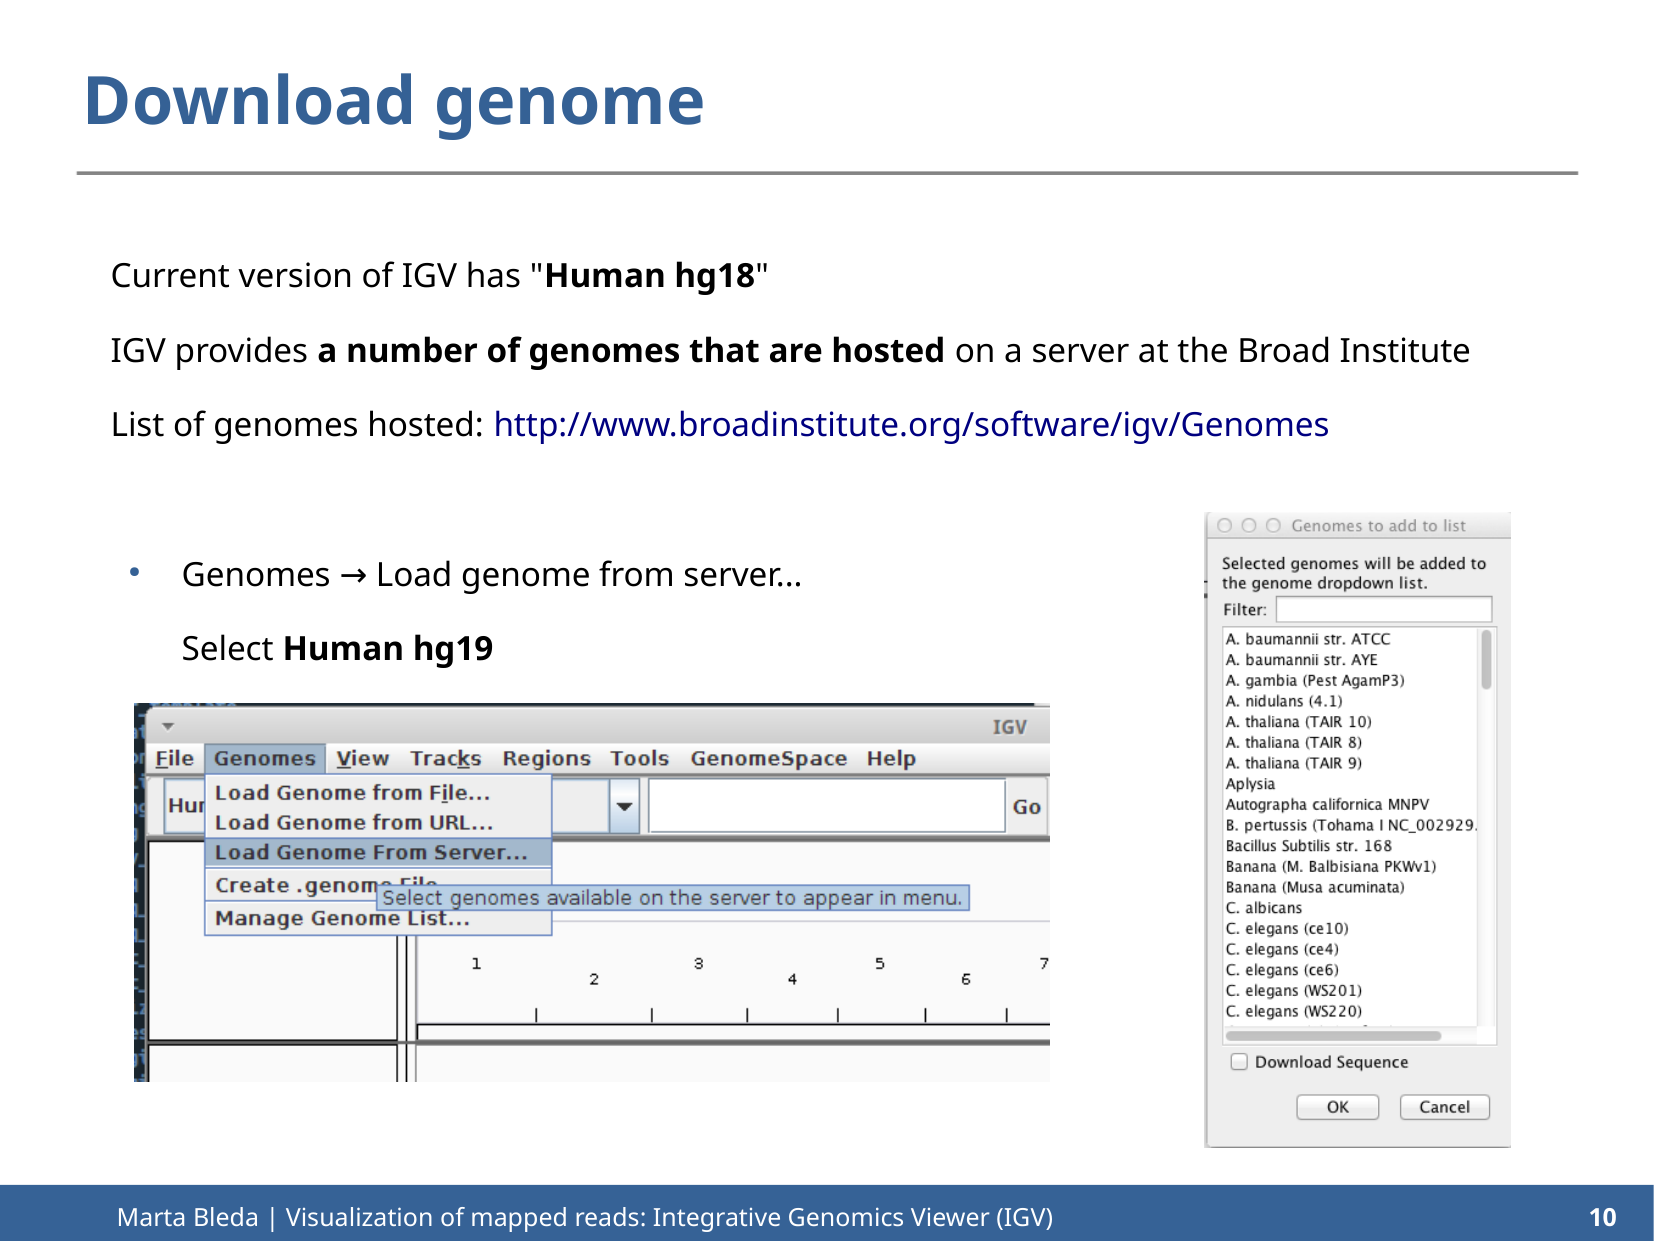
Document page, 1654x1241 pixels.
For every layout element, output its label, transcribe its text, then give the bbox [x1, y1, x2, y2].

picture [74, 170, 1580, 175]
title Download genome [82, 49, 1571, 148]
list Current version of IGV has "Human hg18" IGV provides a number of genomes that are hosted on a server at the Broad Institute List of genomes hosted: http://www.broadinstitute.org/software/igv/Genomes Genomes → Load genome from server... Select Human hg19 [110, 251, 1548, 992]
picture [1204, 512, 1511, 1148]
picture [134, 703, 1050, 1082]
